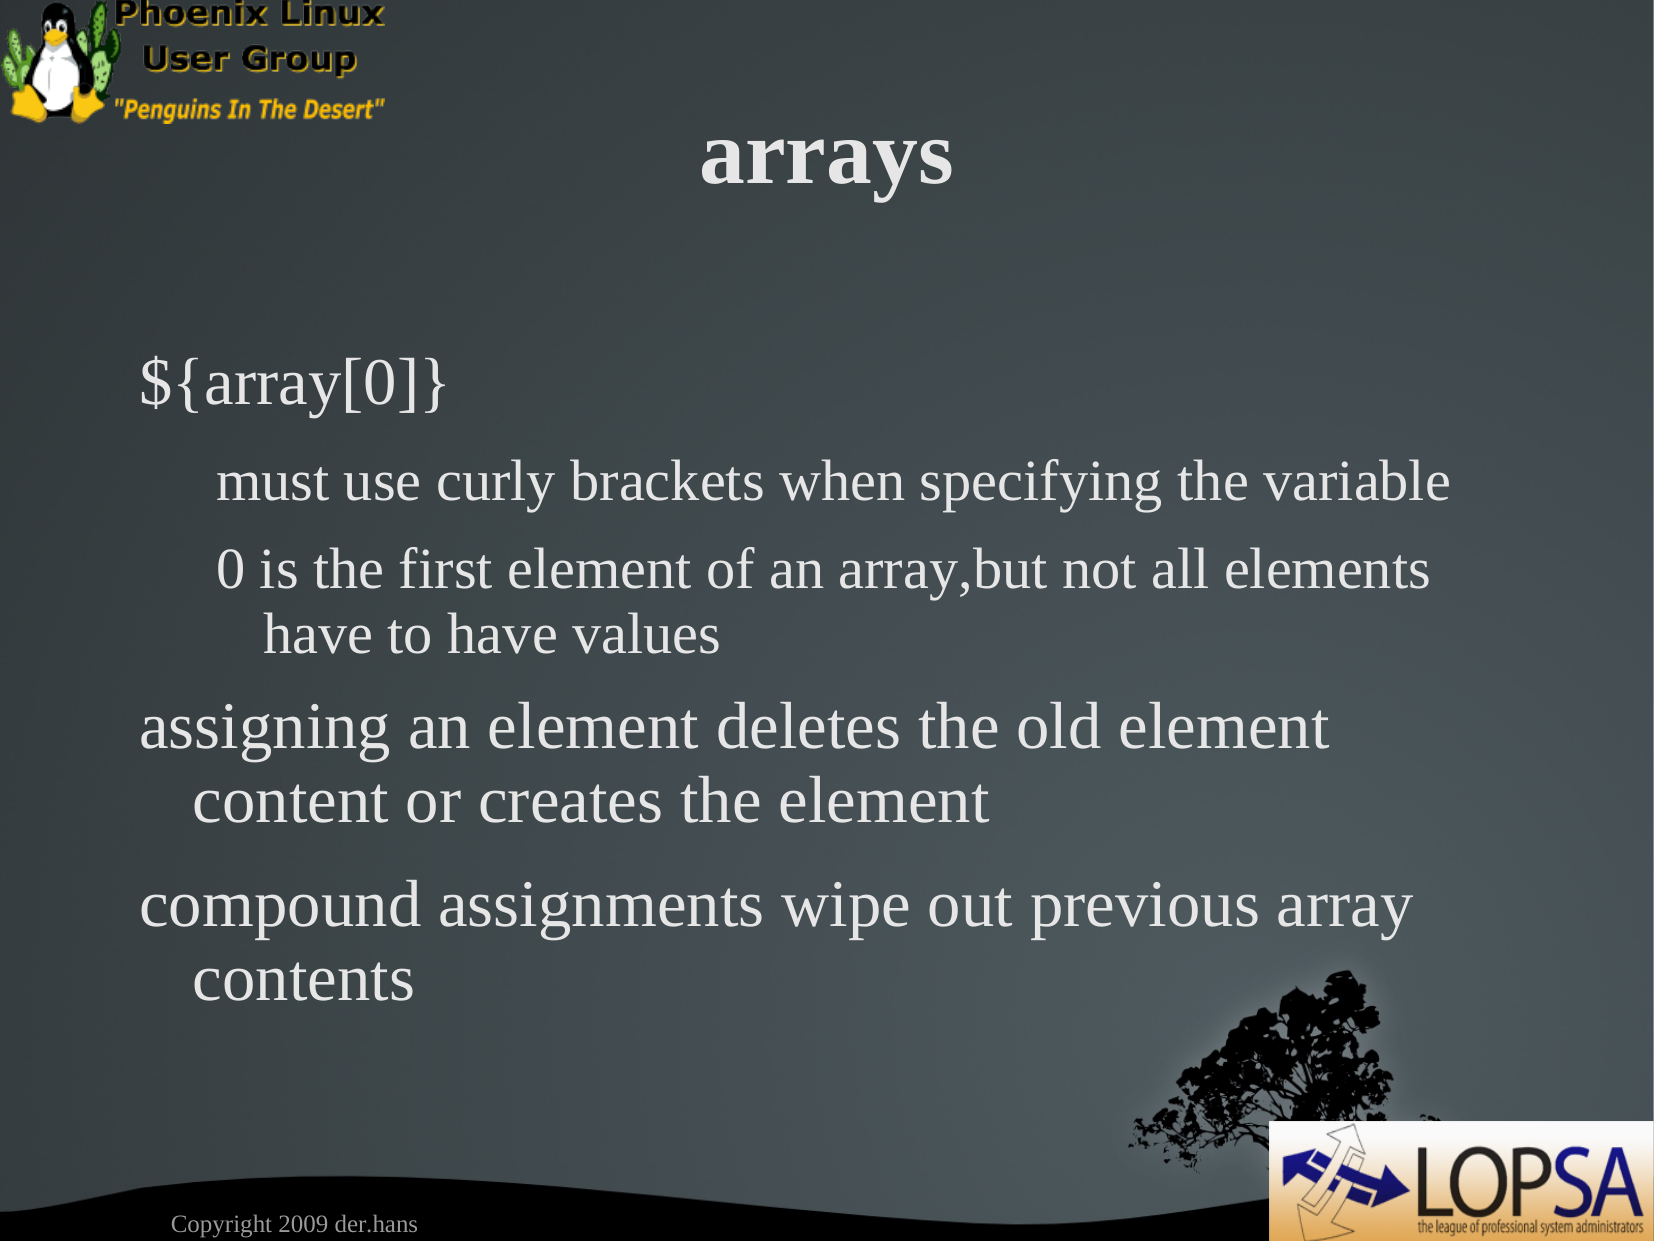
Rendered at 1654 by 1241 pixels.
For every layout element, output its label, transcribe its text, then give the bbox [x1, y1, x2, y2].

title arrays [82, 49, 1571, 257]
picture [0, 0, 1654, 1241]
list ${array[0]} must use curly brackets when specifying the variable 0 is the first element of an array,but not all elements have to have values assigning an element deletes the old element content or creates the element compound assignments wipe out previous array contents [121, 344, 1534, 1127]
